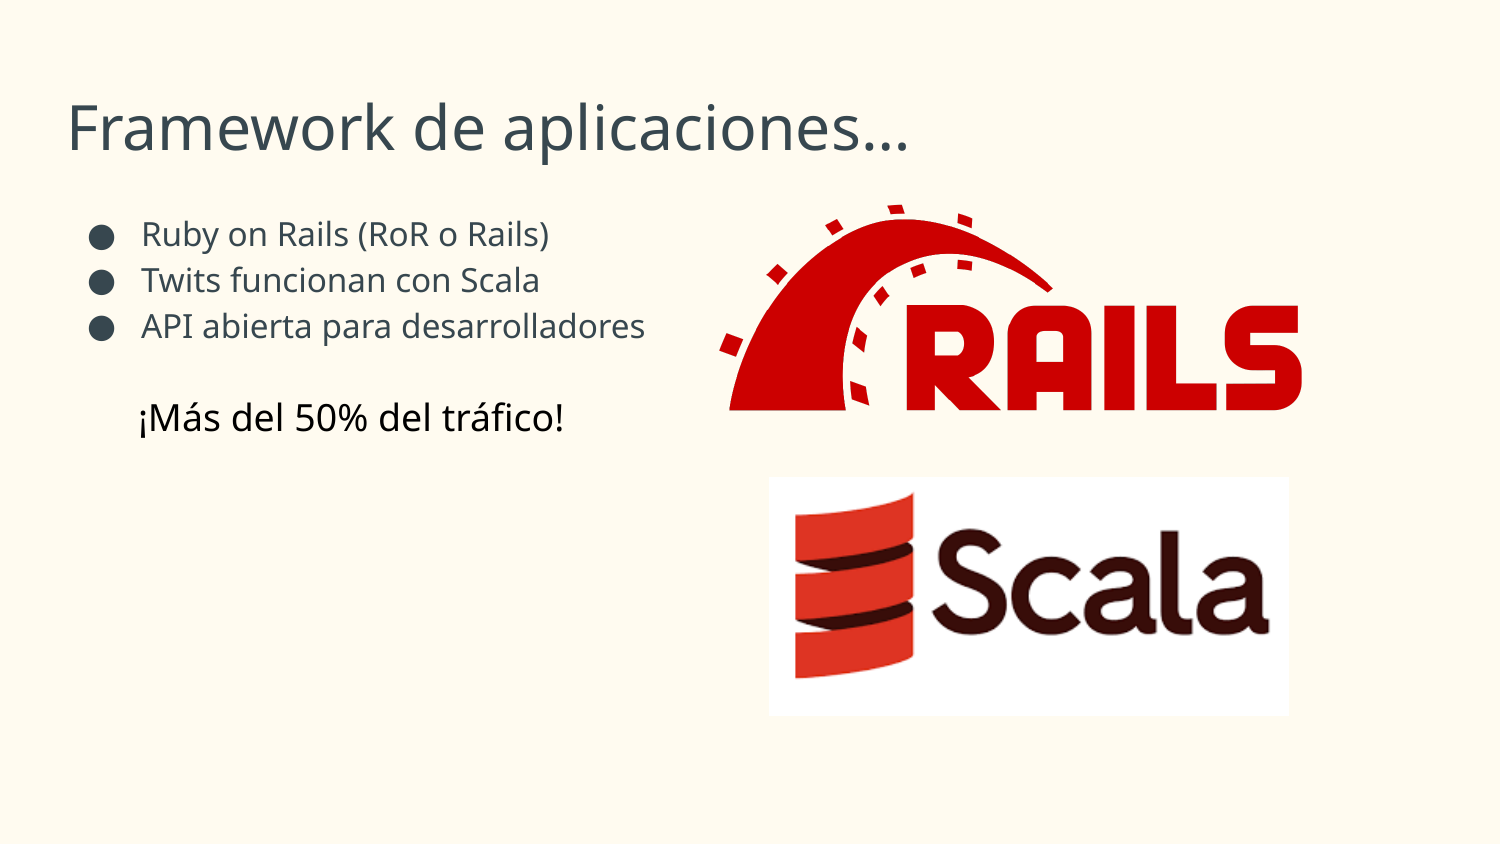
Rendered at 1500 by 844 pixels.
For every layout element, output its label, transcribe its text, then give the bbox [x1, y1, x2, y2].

text_box ¡Más del 50% del tráfico! [123, 378, 636, 454]
picture [707, 192, 1312, 421]
list Ruby on Rails (RoR o Rails) Twits funcionan con Scala API abierta para desarrolladores [51, 192, 708, 750]
title Framework de aplicaciones… [51, 72, 1449, 174]
picture [769, 477, 1289, 716]
